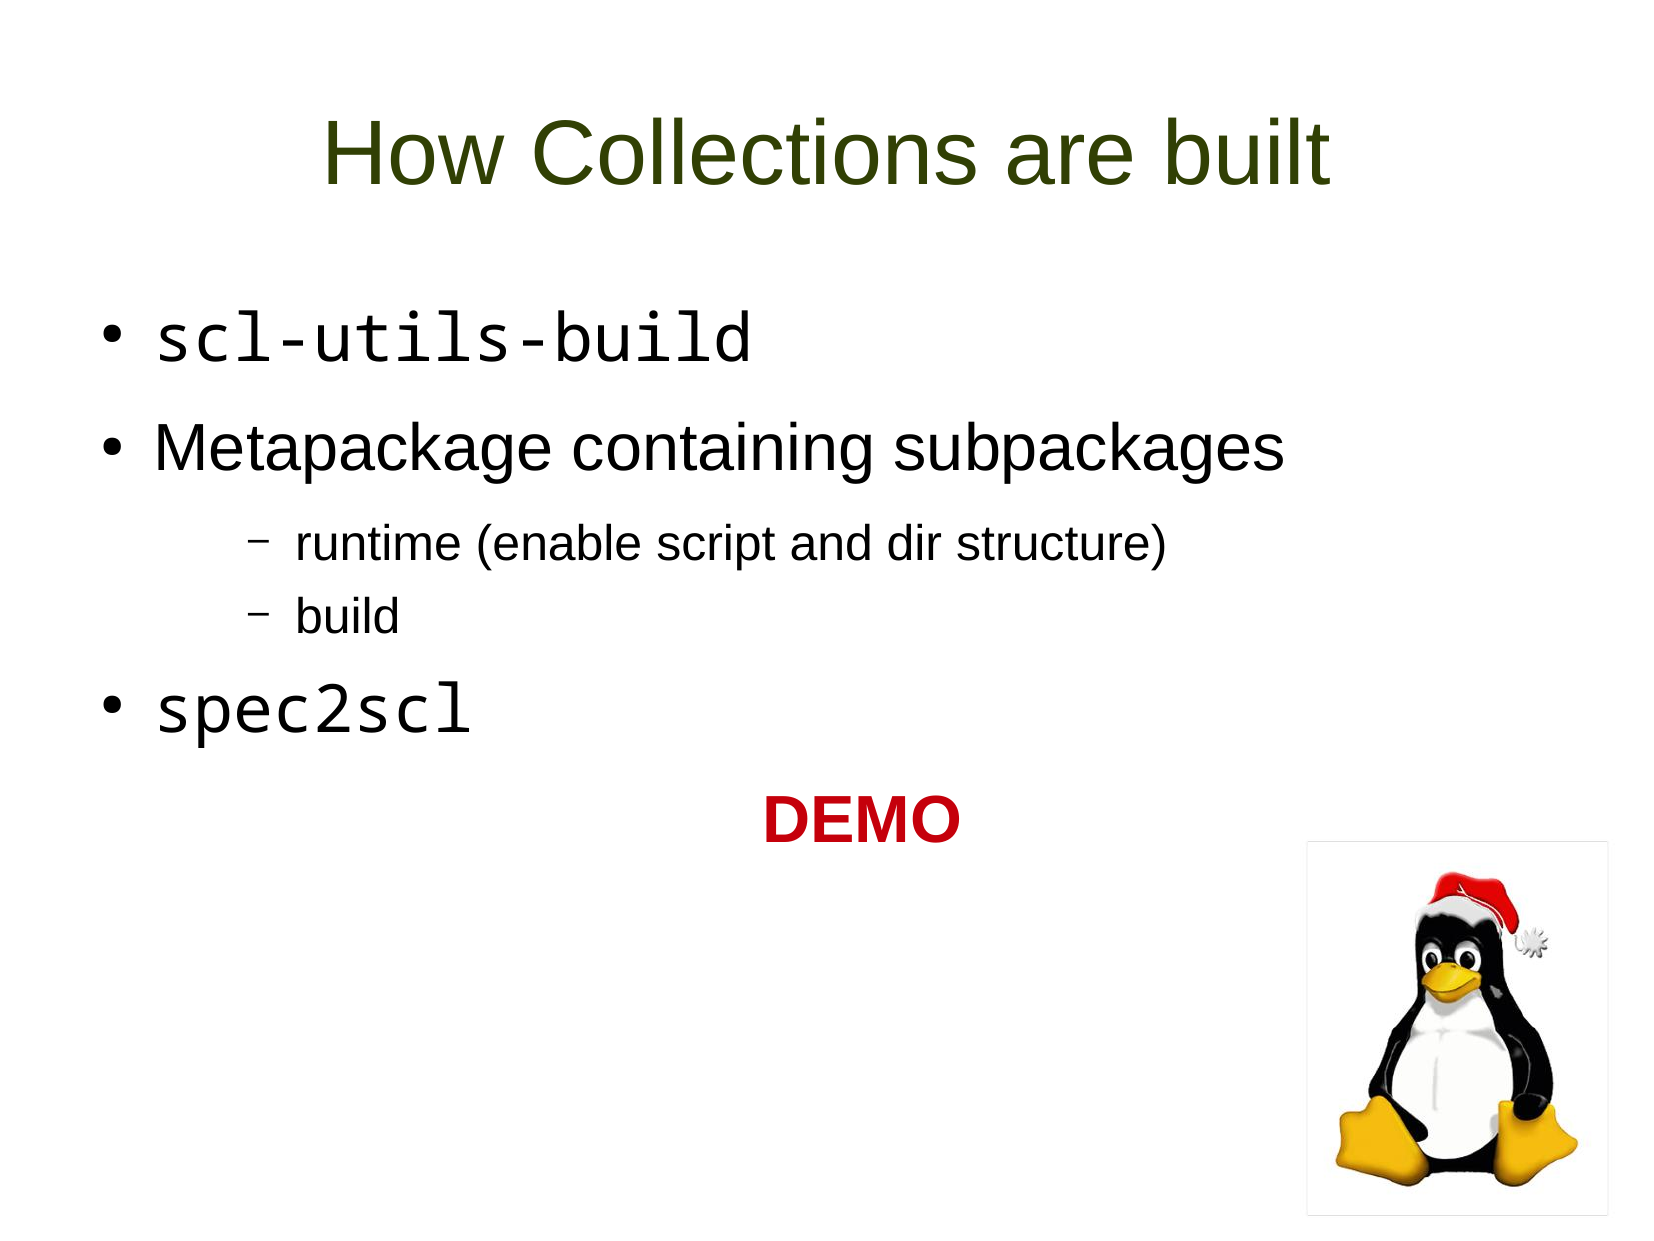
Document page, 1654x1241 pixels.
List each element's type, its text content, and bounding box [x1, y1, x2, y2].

title How Collections are built [82, 49, 1571, 257]
list scl-utils-build Metapackage containing subpackages runtime (enable script and dir structure) build spec2scl DEMO [82, 290, 1571, 1109]
picture [1260, 831, 1654, 1225]
